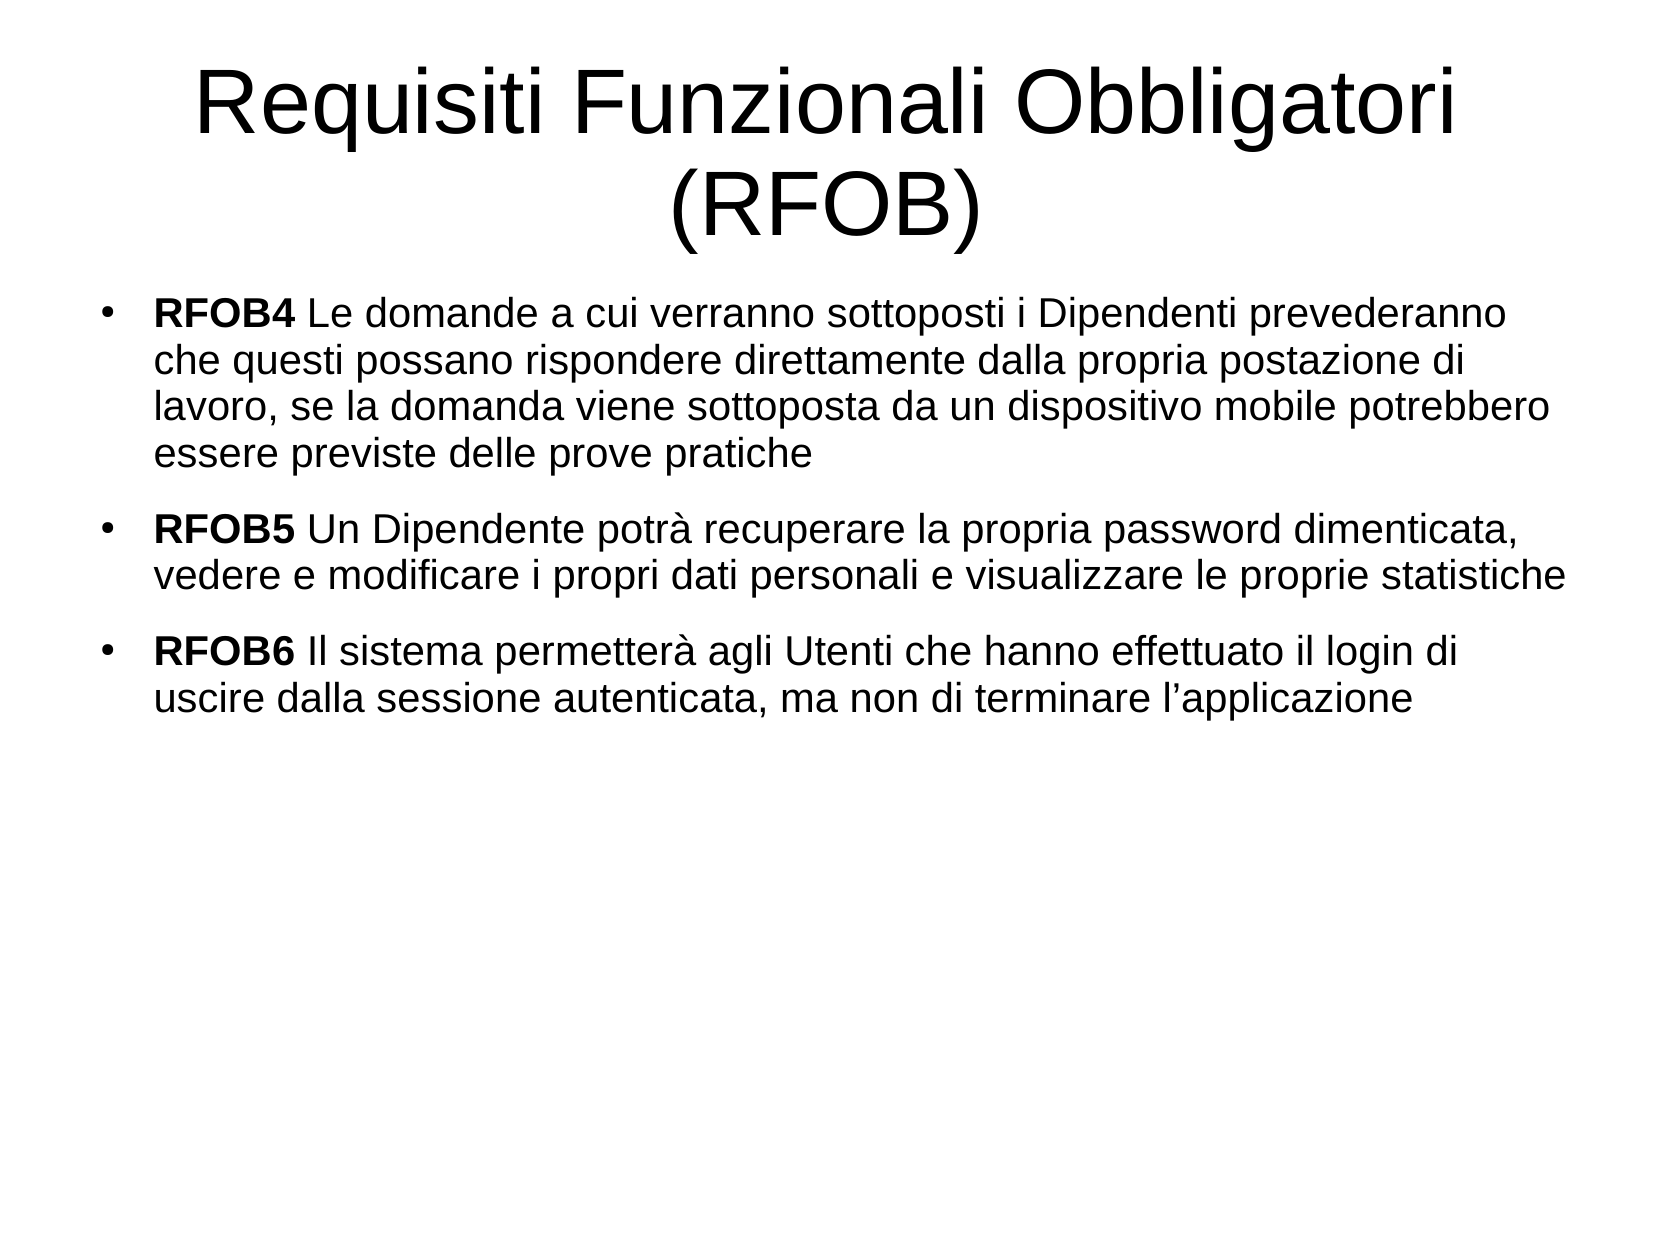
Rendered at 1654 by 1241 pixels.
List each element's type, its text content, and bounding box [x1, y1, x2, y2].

list RFOB4 Le domande a cui verranno sottoposti i Dipendenti prevederanno che questi possano rispondere direttamente dalla propria postazione di lavoro, se la domanda viene sottoposta da un dispositivo mobile potrebbero essere previste delle prove pratiche RFOB5 Un Dipendente potrà recuperare la propria password dimenticata, vedere e modificare i propri dati personali e visualizzare le proprie statistiche RFOB6 Il sistema permetterà agli Utenti che hanno effettuato il login di uscire dalla sessione autenticata, ma non di terminare l’applicazione [82, 290, 1571, 1109]
title Requisiti Funzionali Obbligatori (RFOB) [82, 49, 1571, 257]
